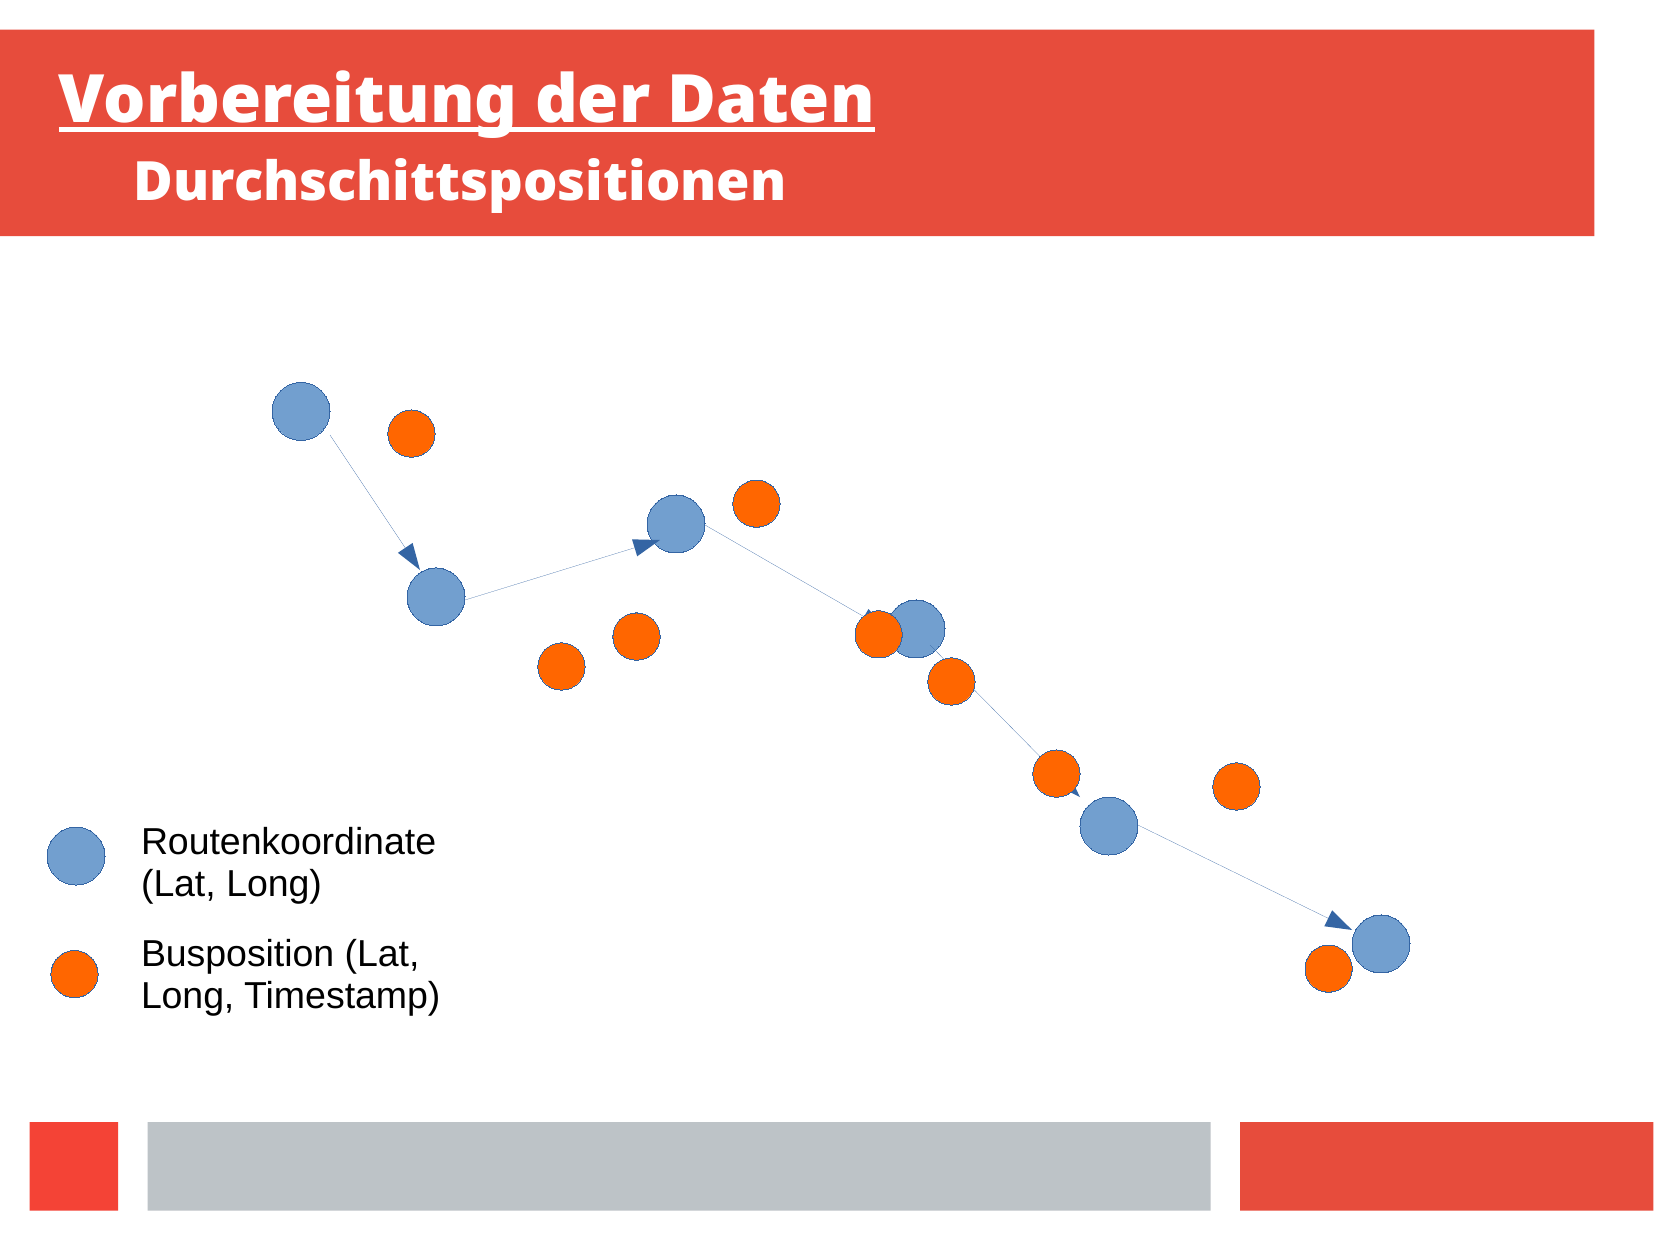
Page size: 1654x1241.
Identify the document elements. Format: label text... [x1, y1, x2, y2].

text_box [387, 409, 436, 458]
text_box [1079, 797, 1138, 856]
text_box [272, 382, 331, 441]
text_box [855, 599, 946, 658]
text_box Routenkoordinate (Lat, Long) [126, 813, 502, 912]
text_box [47, 827, 106, 886]
text_box [407, 567, 466, 626]
text_box [927, 657, 976, 706]
text_box [537, 642, 586, 691]
text_box [732, 480, 781, 528]
text_box [1032, 749, 1081, 798]
text_box [1305, 945, 1353, 993]
text_box [1352, 914, 1411, 973]
text_box [647, 494, 706, 553]
text_box Busposition (Lat, Long, Timestamp) [126, 925, 502, 1025]
text_box [50, 950, 99, 998]
text_box [1212, 762, 1261, 811]
text_box [612, 612, 661, 661]
title Vorbereitung der Daten Durchschittspositionen [59, 51, 1595, 215]
